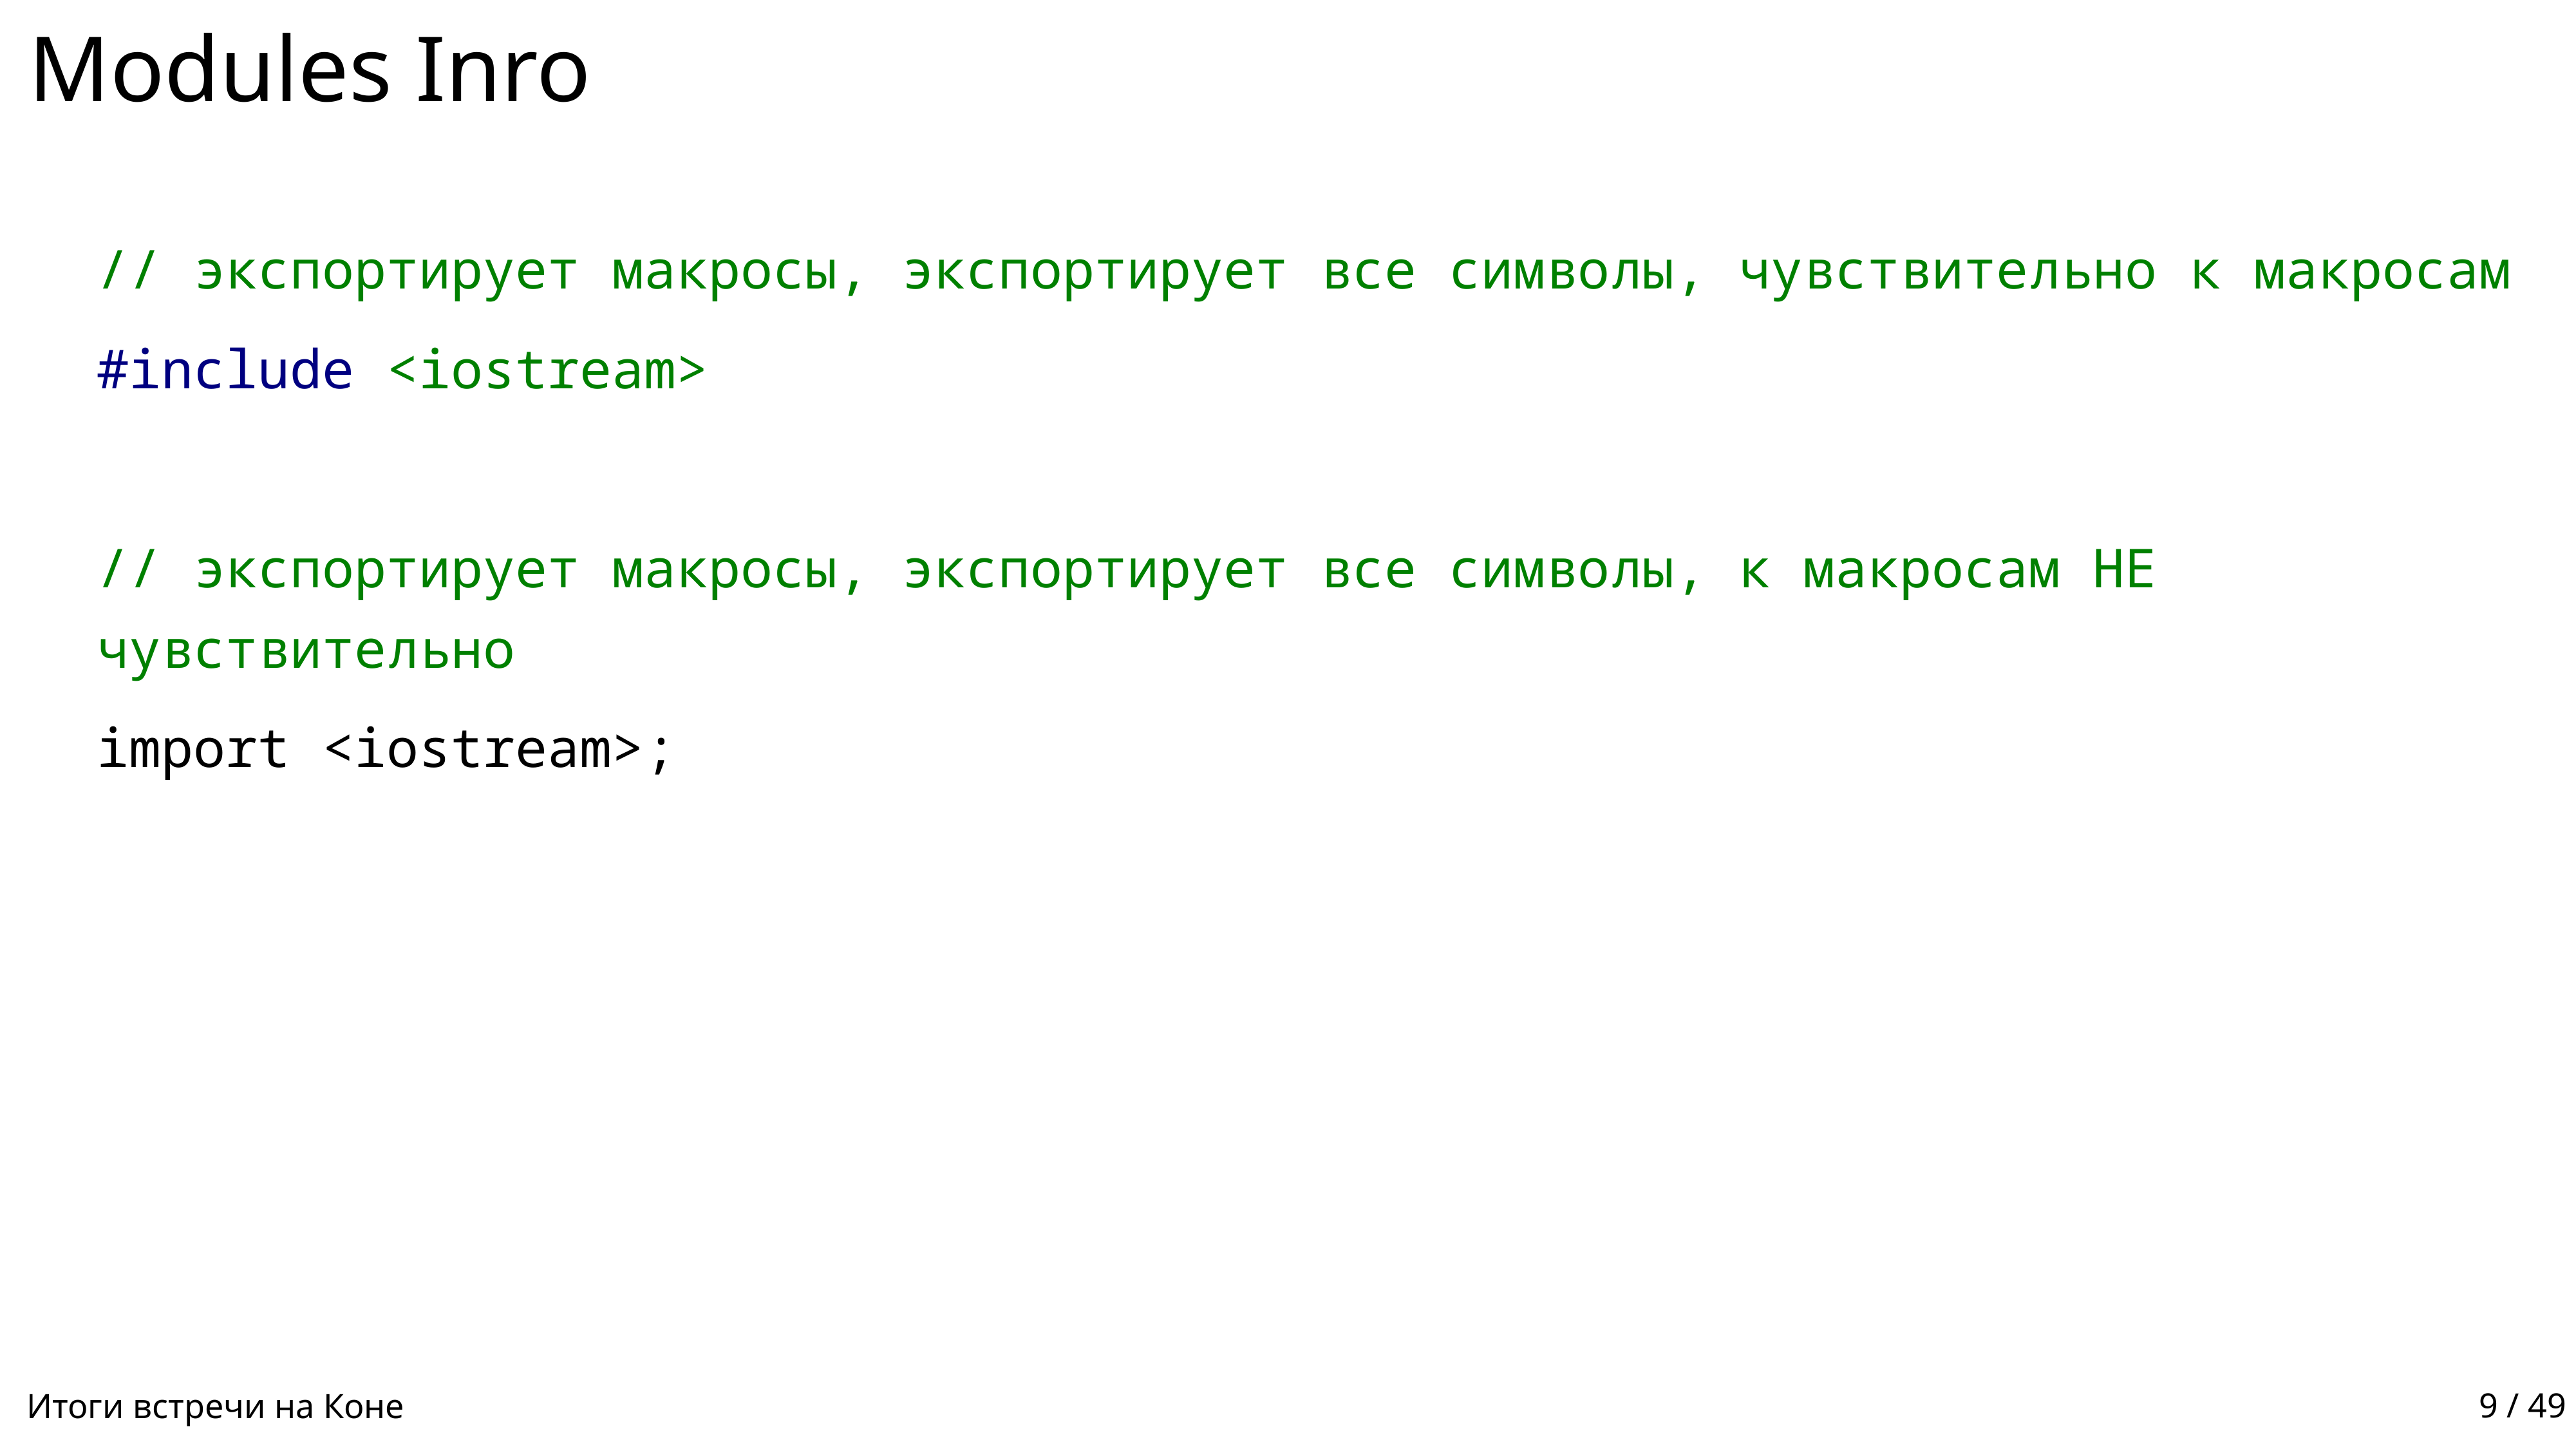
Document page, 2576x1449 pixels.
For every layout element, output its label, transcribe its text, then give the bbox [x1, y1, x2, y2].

title Modules Inro [19, 19, 2550, 155]
list <number> / 49 [1479, 1376, 2576, 1431]
list // экспортирует макросы, экспортирует все символы, чувствительно к макросам #include <iostream> // экспортирует макросы, экспортирует все символы, к макросам НЕ чувствительно import <iostream>; [87, 214, 2550, 1382]
list Итоги встречи на Коне [17, 1376, 1114, 1431]
